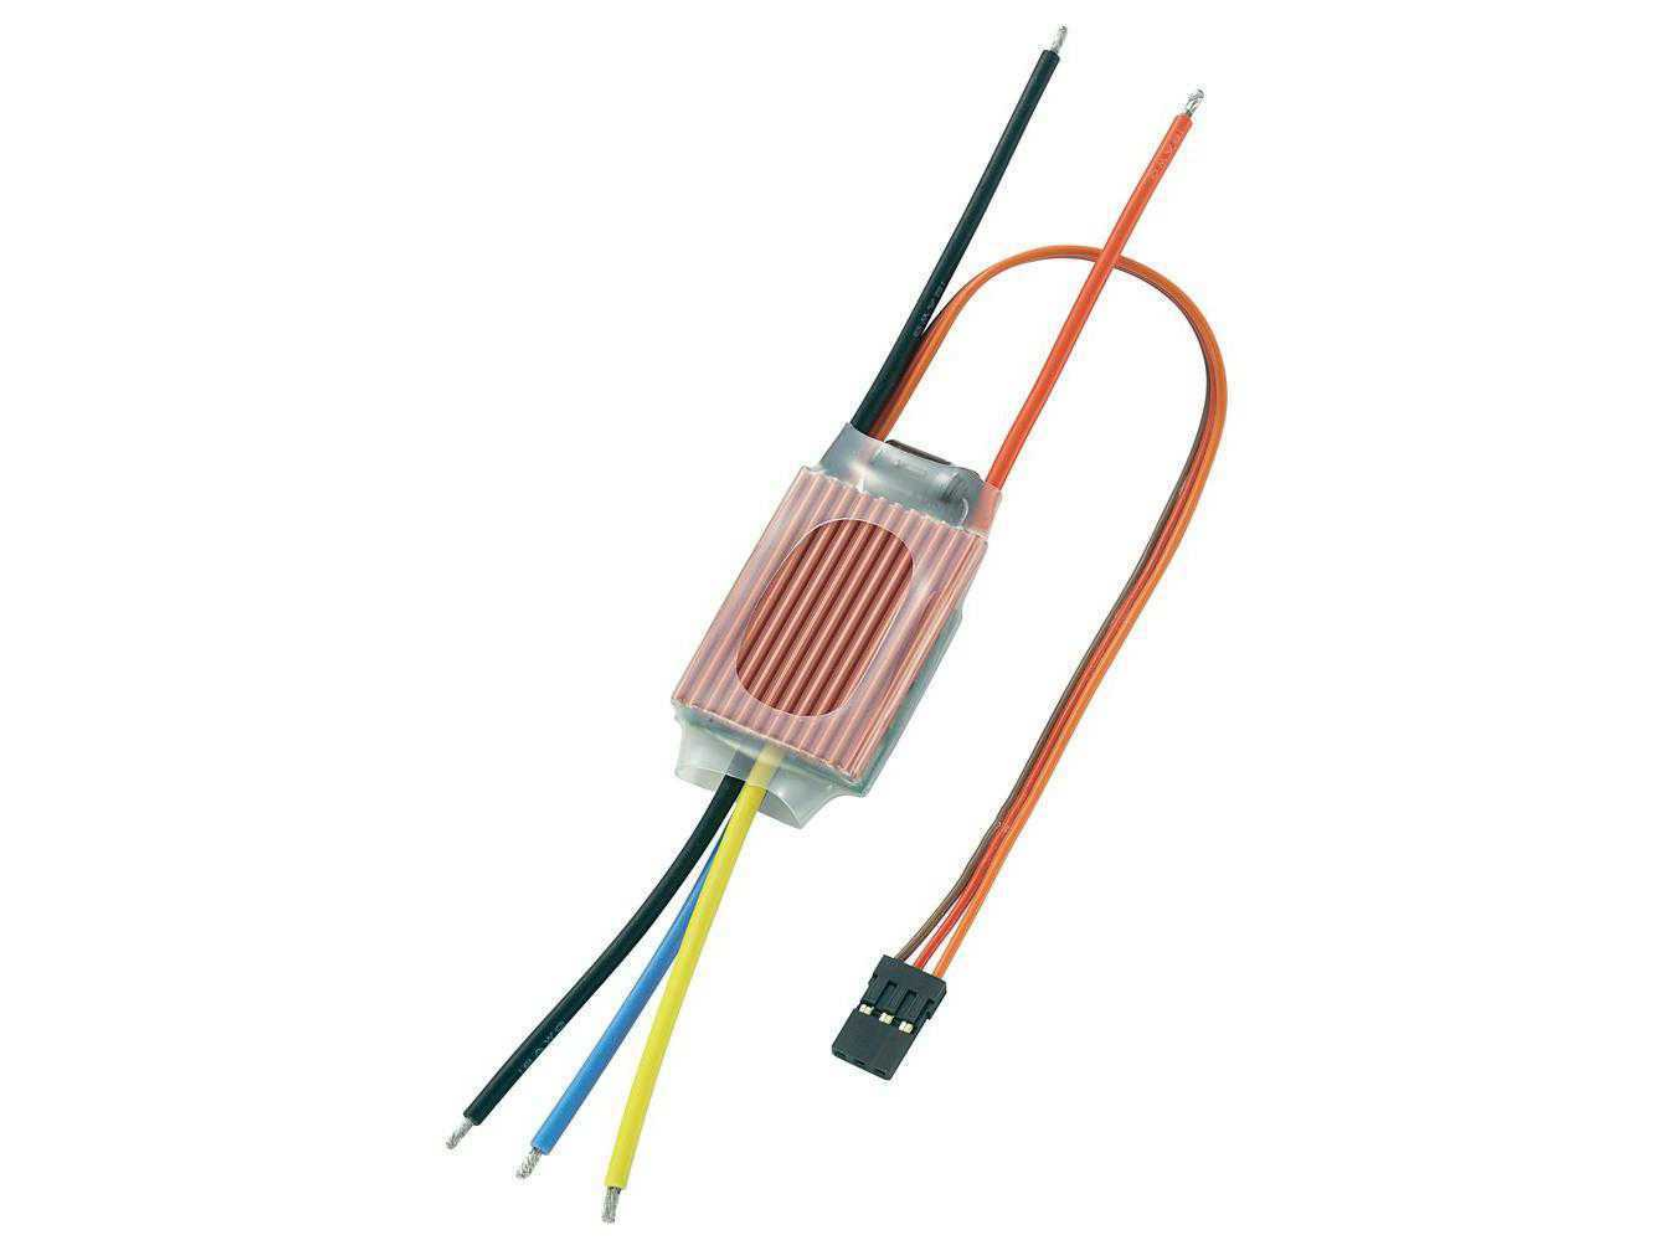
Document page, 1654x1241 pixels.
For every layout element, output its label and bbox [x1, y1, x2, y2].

picture [214, 4, 1455, 1241]
